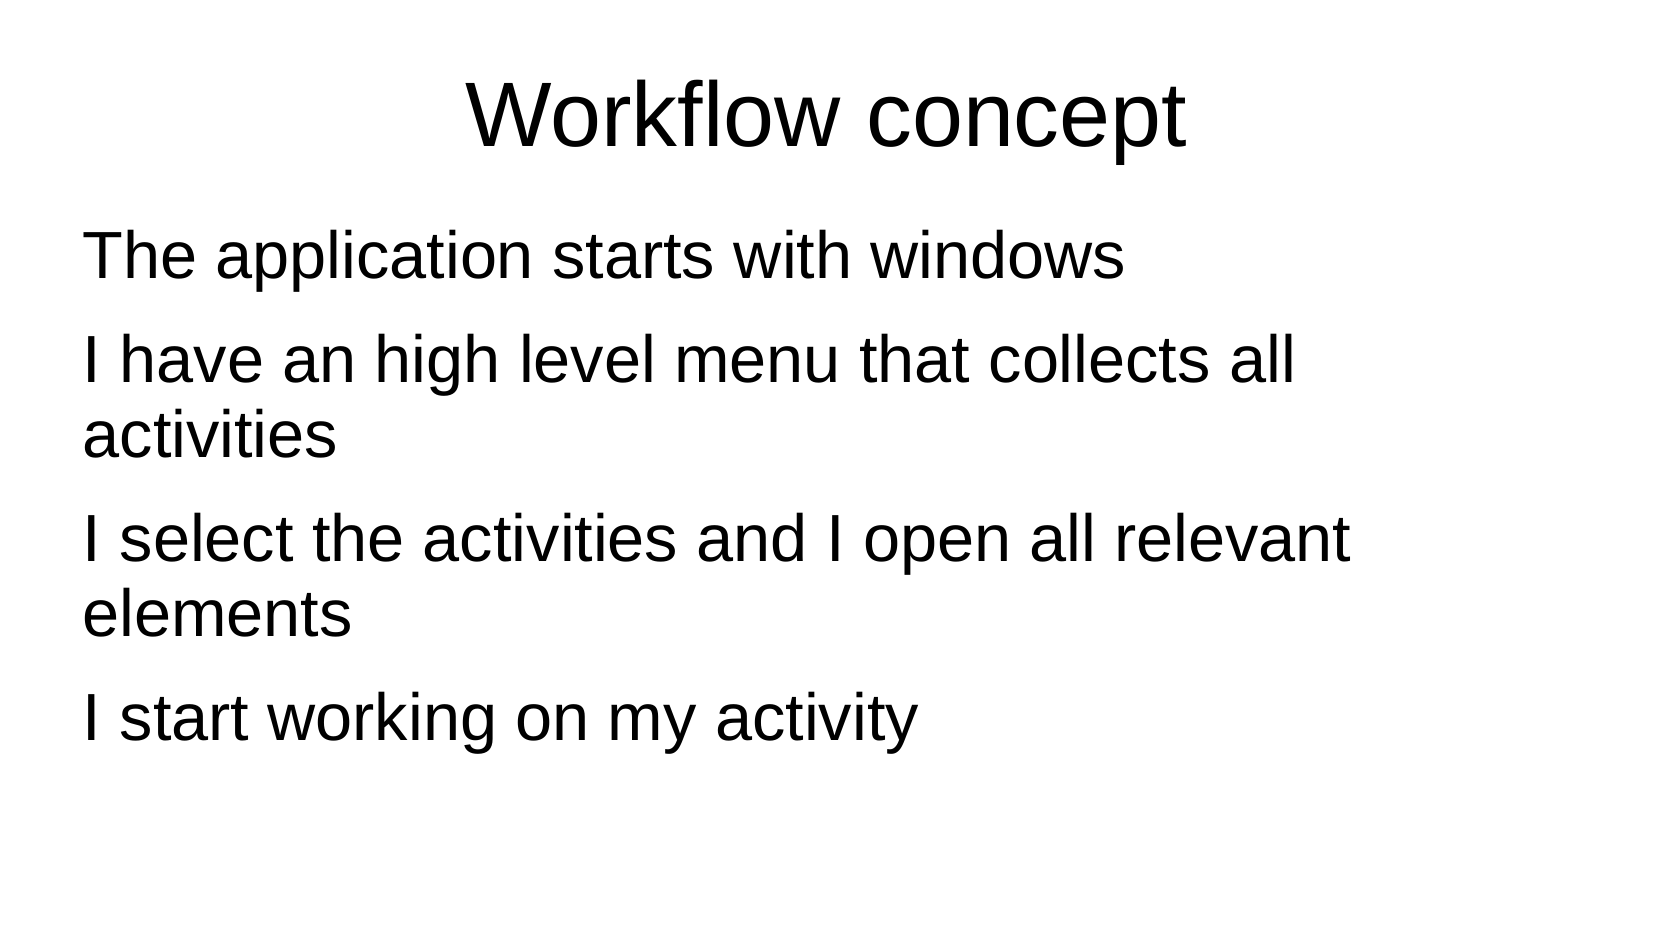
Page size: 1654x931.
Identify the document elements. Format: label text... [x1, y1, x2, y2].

title Workflow concept [82, 37, 1571, 193]
list The application starts with windows I have an high level menu that collects all activities I select the activities and I open all relevant elements I start working on my activity [82, 217, 1571, 758]
